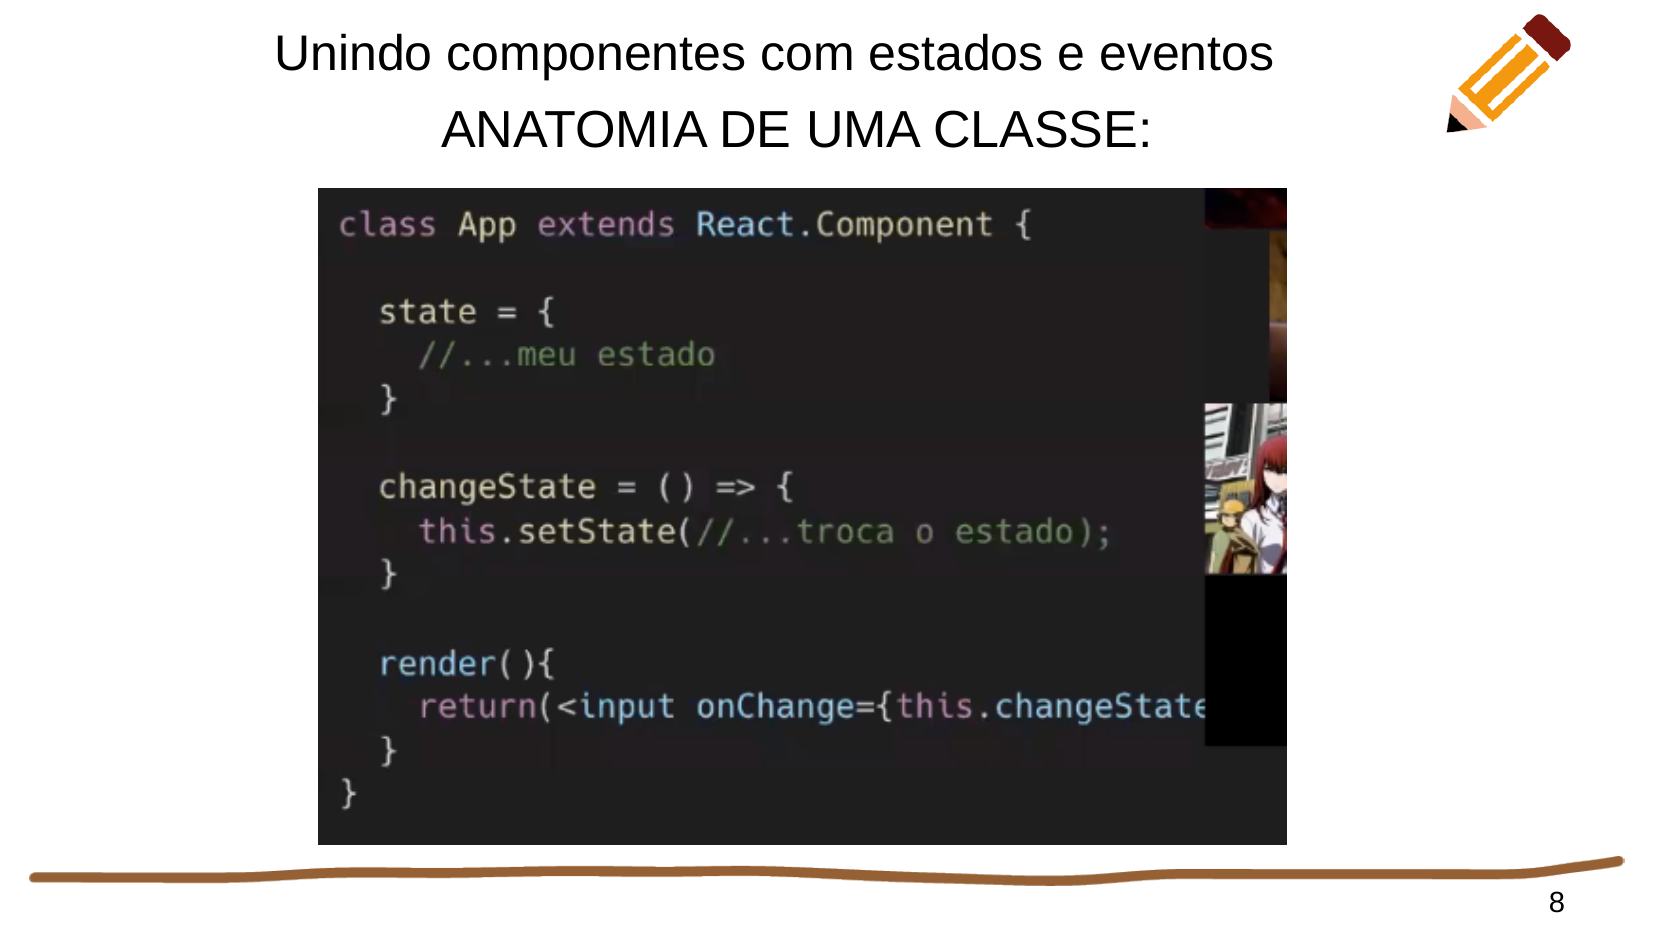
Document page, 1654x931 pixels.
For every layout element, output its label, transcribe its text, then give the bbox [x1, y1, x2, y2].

picture [29, 856, 1625, 886]
picture [318, 455, 1287, 845]
subtitle ANATOMIA DE UMA CLASSE: [59, 0, 1536, 455]
picture [1536, 14, 1571, 133]
